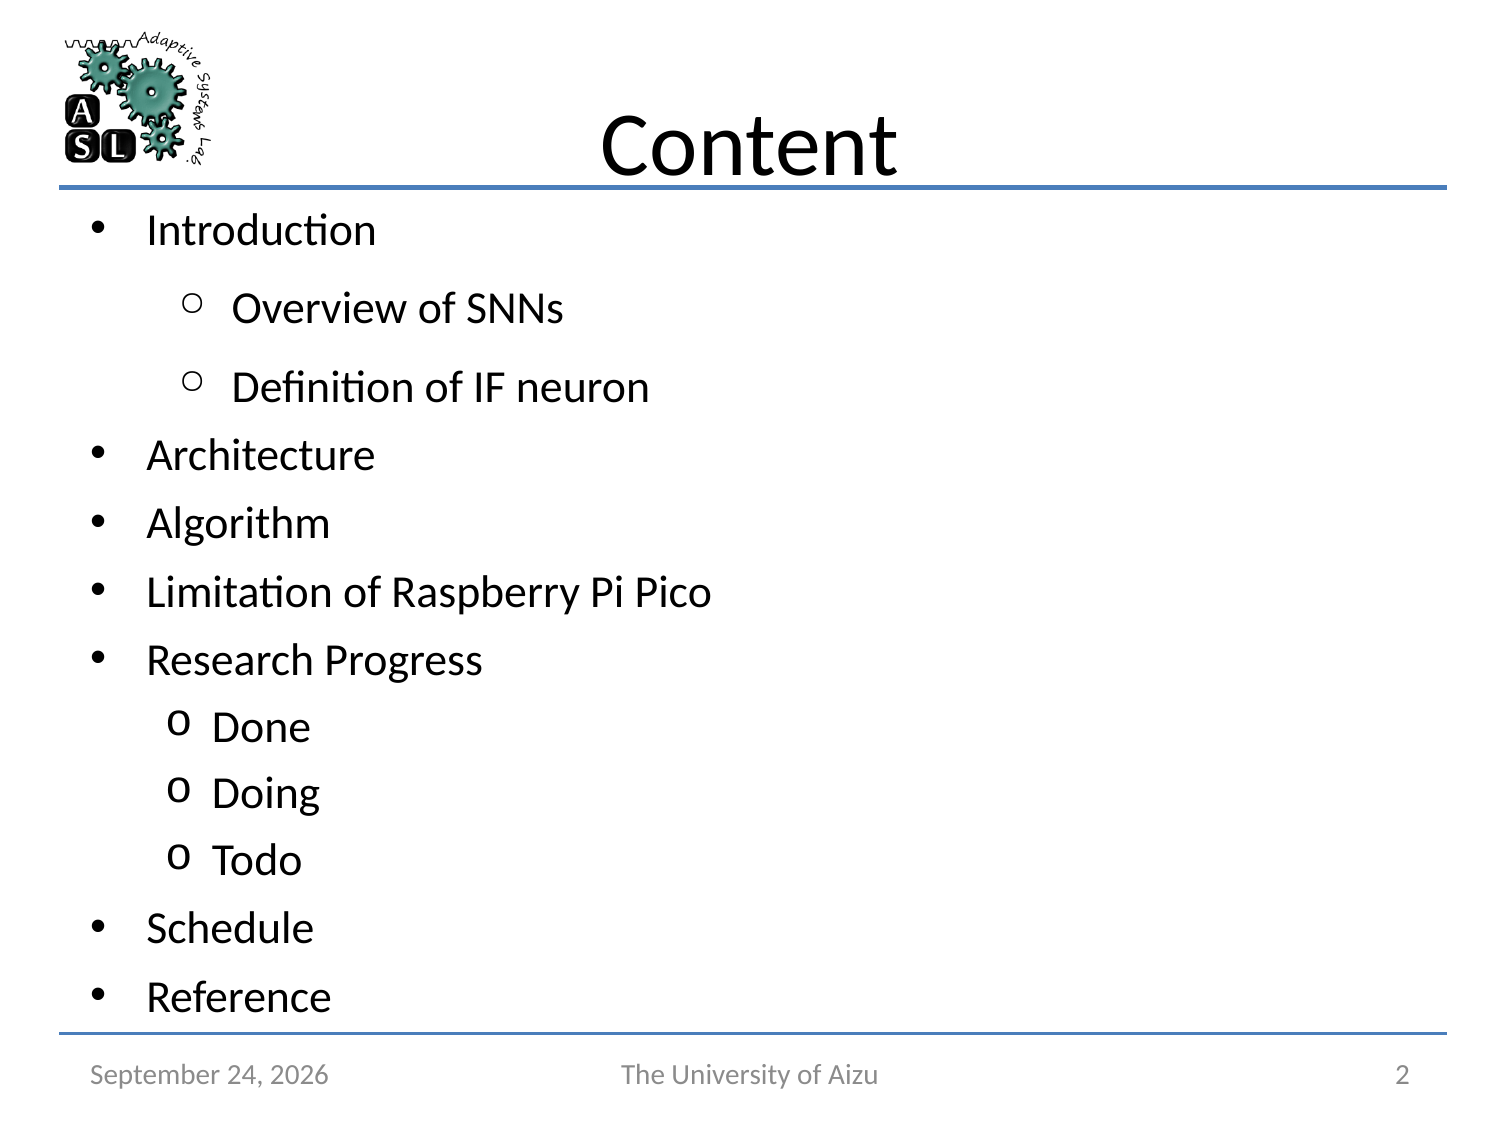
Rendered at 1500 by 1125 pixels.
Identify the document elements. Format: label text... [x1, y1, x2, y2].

list Introduction Overview of SNNs Definition of IF neuron Architecture Algorithm Limitation of Raspberry Pi Pico Research Progress Done Doing Todo Schedule Reference [75, 191, 1425, 935]
footer The University of Aizu [512, 1042, 988, 1103]
slide_number <番号> [1074, 1042, 1425, 1103]
picture [58, 30, 211, 169]
slide_number May 13, 2025 [75, 1042, 425, 1103]
title Content [75, 45, 1425, 191]
